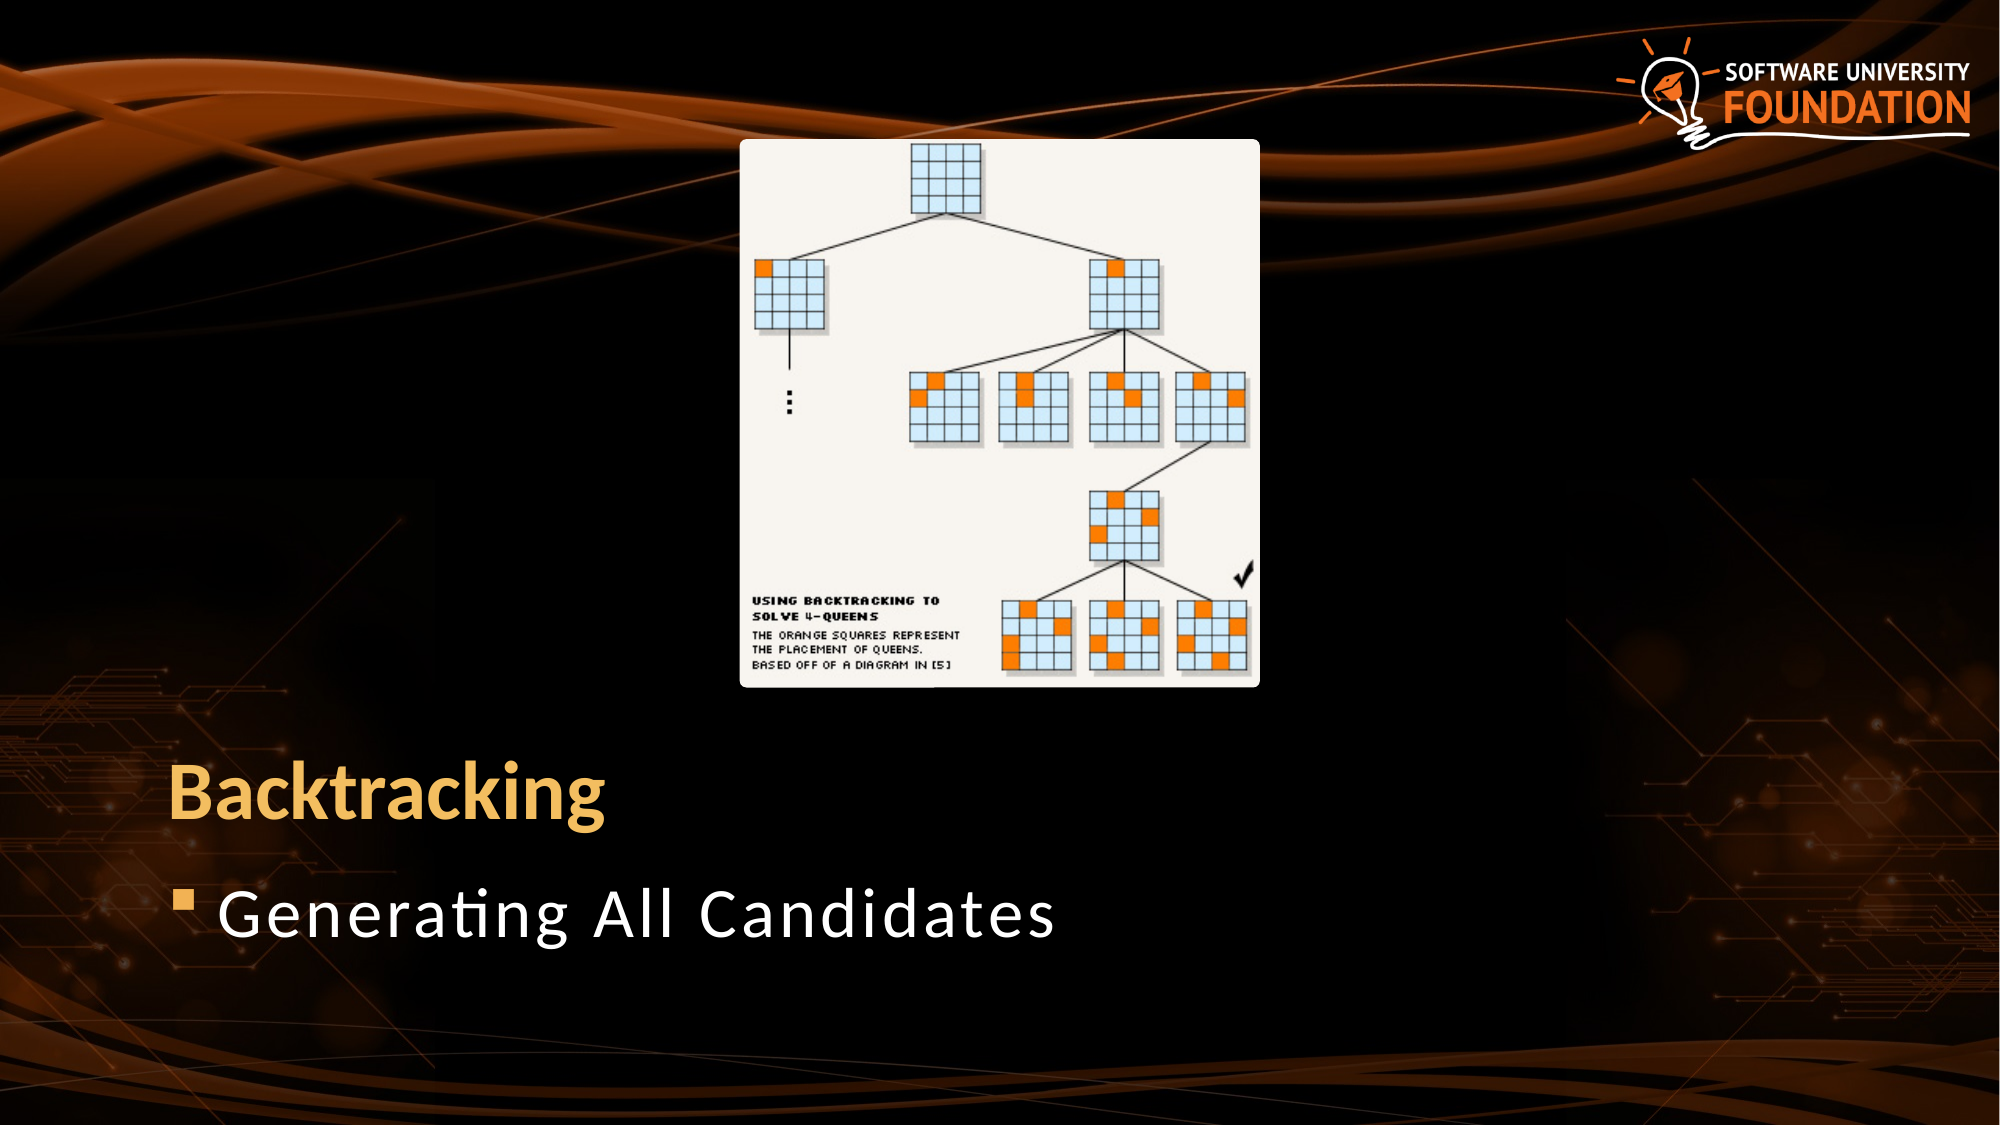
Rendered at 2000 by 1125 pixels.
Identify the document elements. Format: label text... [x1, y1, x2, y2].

picture [0, 0, 2000, 1125]
title Backtracking [149, 725, 1850, 856]
subtitle Generating All Candidates [149, 856, 1850, 975]
text_box [739, 139, 1260, 688]
